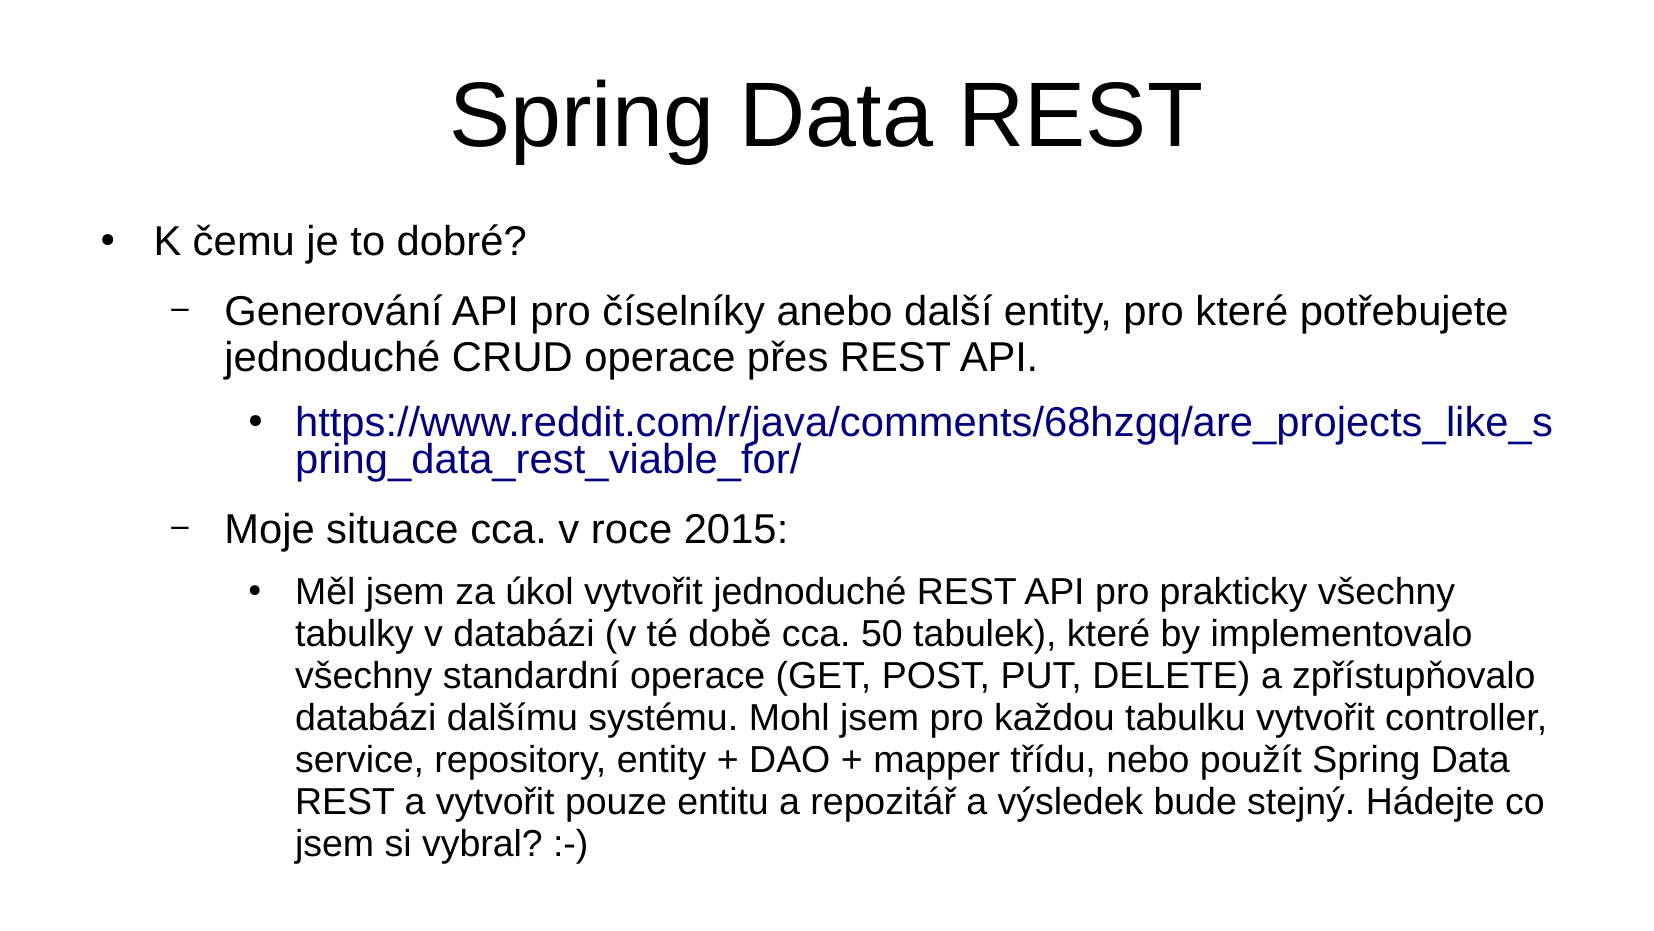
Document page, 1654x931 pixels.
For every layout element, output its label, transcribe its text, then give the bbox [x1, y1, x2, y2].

list K čemu je to dobré? Generování API pro číselníky anebo další entity, pro které potřebujete jednoduché CRUD operace přes REST API. https://www.reddit.com/r/java/comments/68hzgq/are_projects_like_spring_data_rest_viable_for/ Moje situace cca. v roce 2015: Měl jsem za úkol vytvořit jednoduché REST API pro prakticky všechny tabulky v databázi (v té době cca. 50 tabulek), které by implementovalo všechny standardní operace (GET, POST, PUT, DELETE) a zpřístupňovalo databázi dalšímu systému. Mohl jsem pro každou tabulku vytvořit controller, service, repository, entity + DAO + mapper třídu, nebo použít Spring Data REST a vytvořit pouze entitu a repozitář a výsledek bude stejný. Hádejte co jsem si vybral? :-) [82, 217, 1571, 916]
title Spring Data REST [82, 37, 1571, 193]
